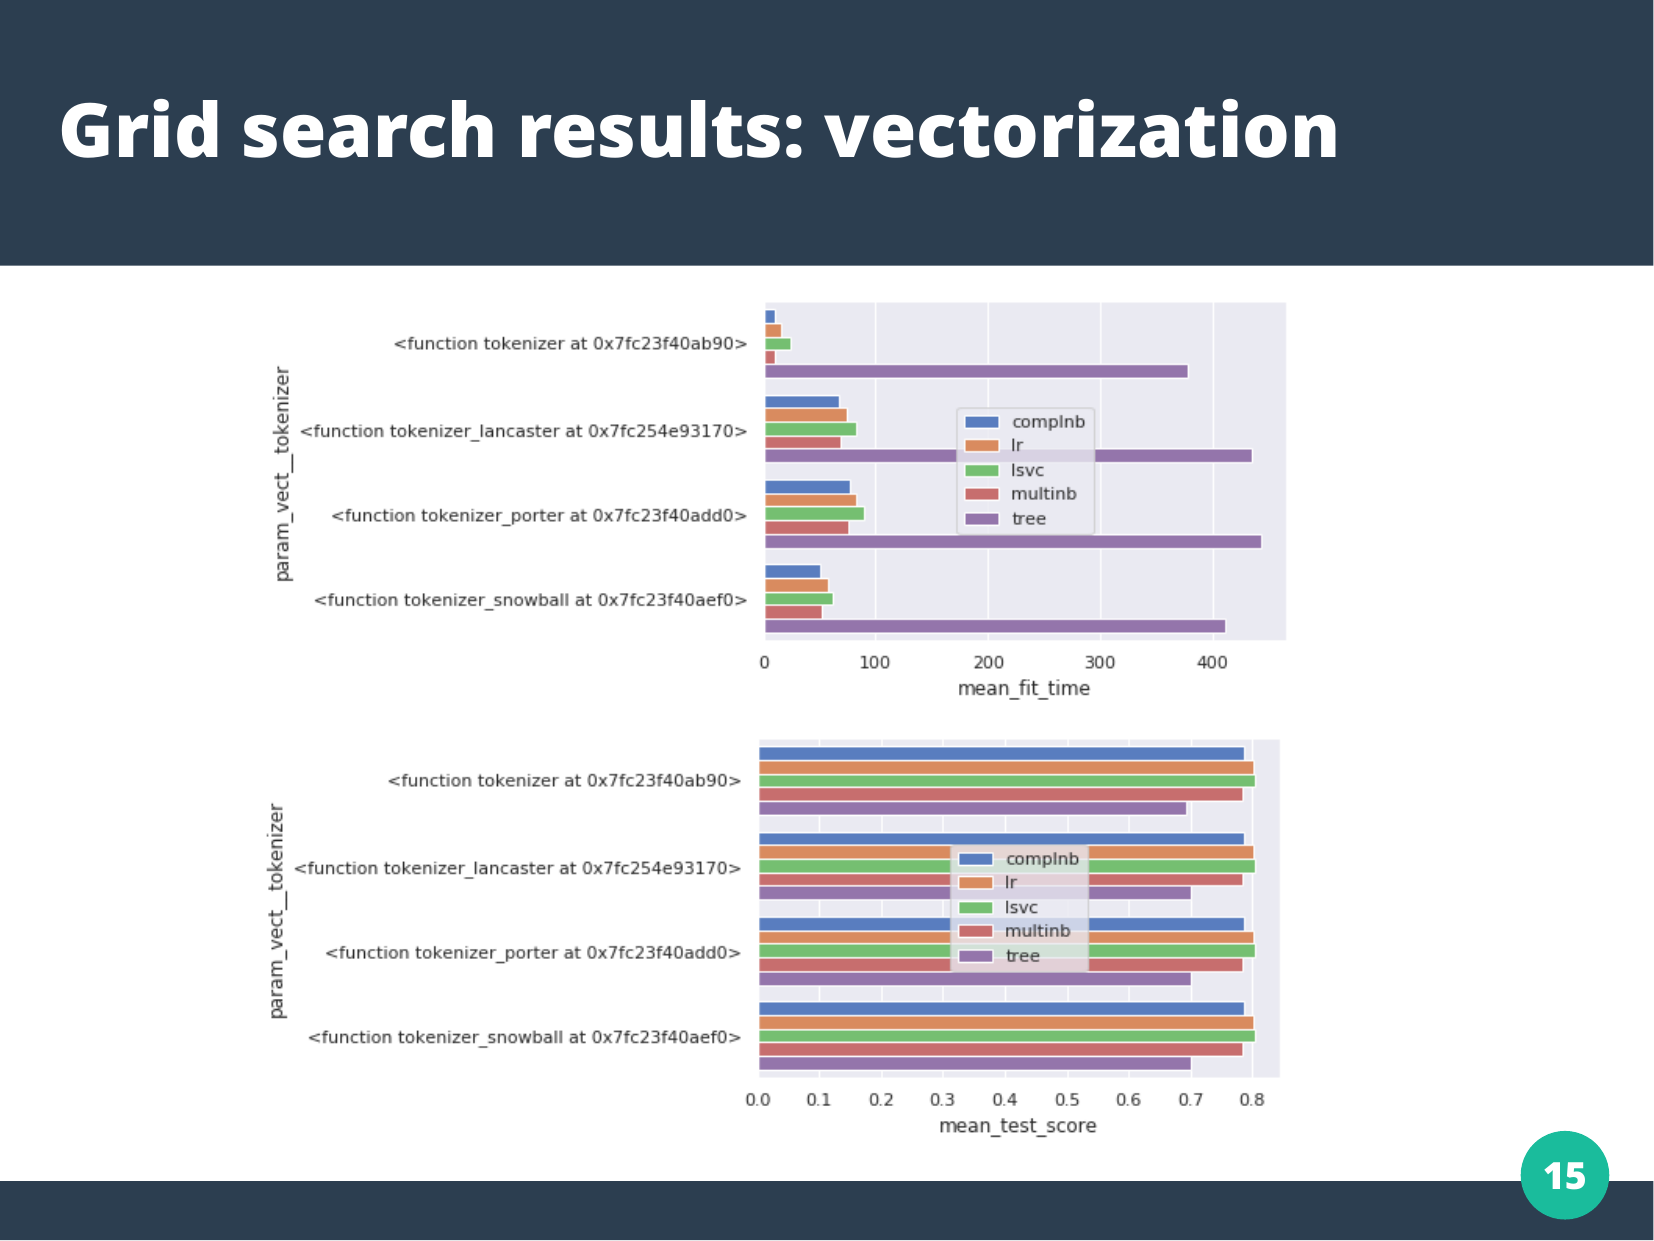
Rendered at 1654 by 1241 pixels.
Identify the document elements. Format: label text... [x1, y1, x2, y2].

title Grid search results: vectorization [59, 49, 1595, 207]
picture [259, 295, 1313, 725]
picture [253, 732, 1288, 1142]
